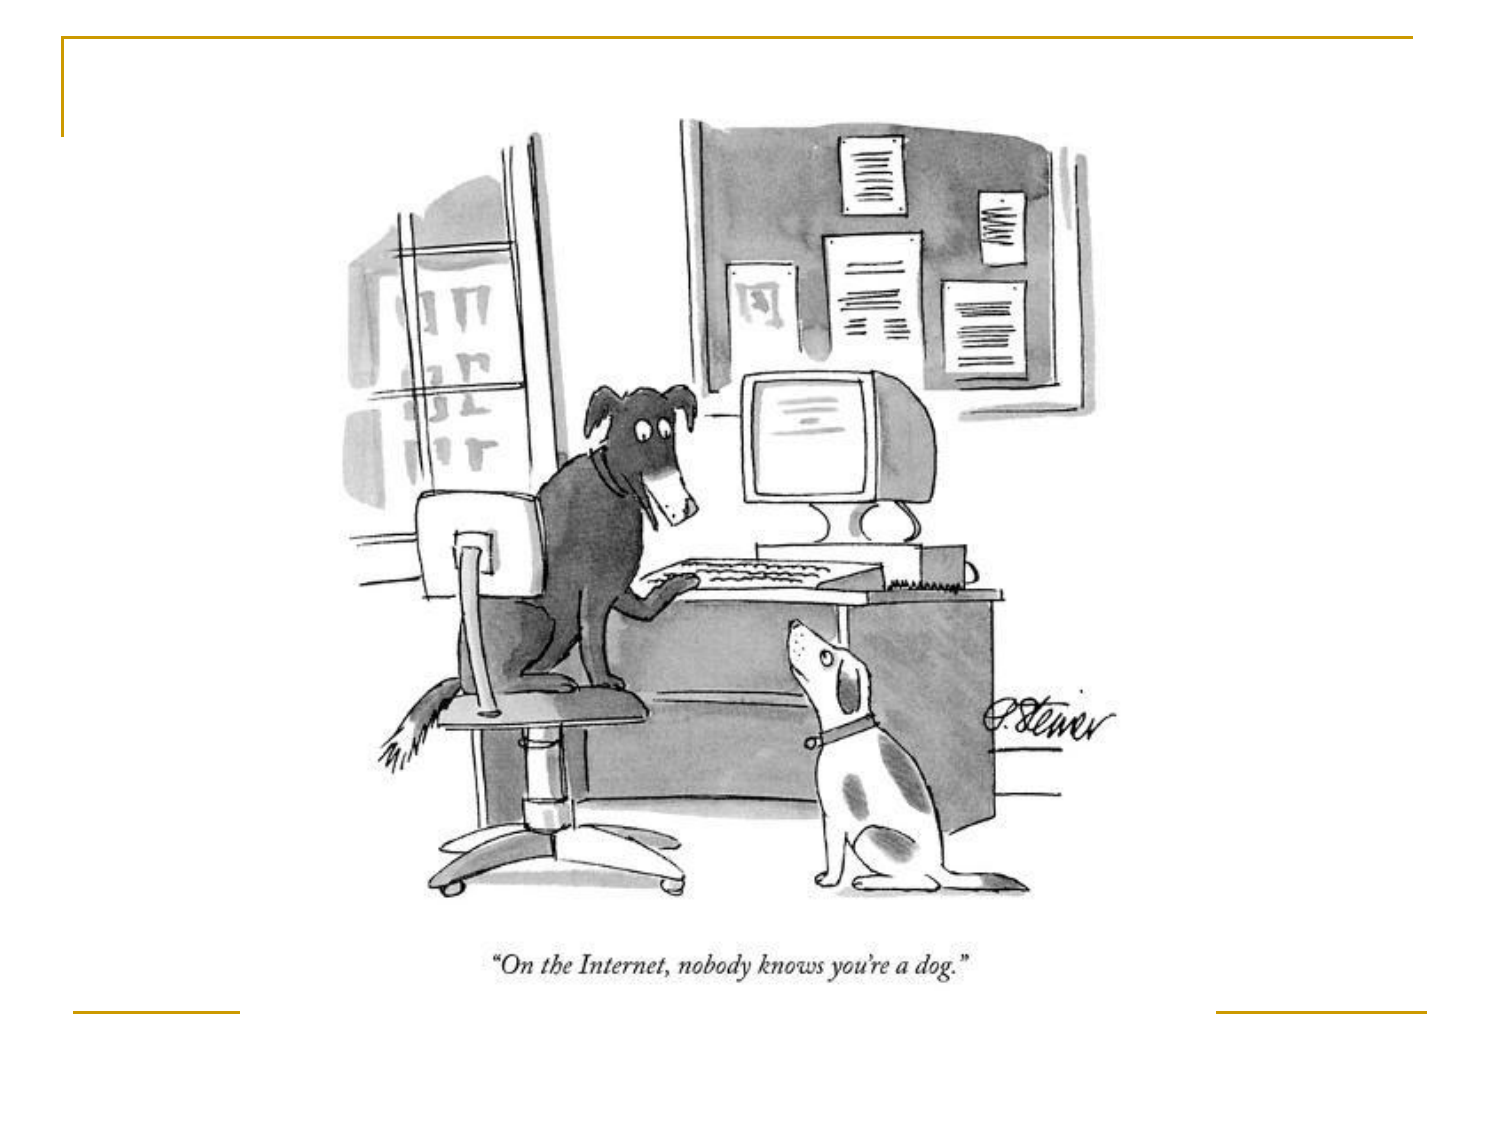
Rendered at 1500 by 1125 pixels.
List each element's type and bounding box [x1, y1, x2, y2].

picture [240, 62, 1216, 1038]
